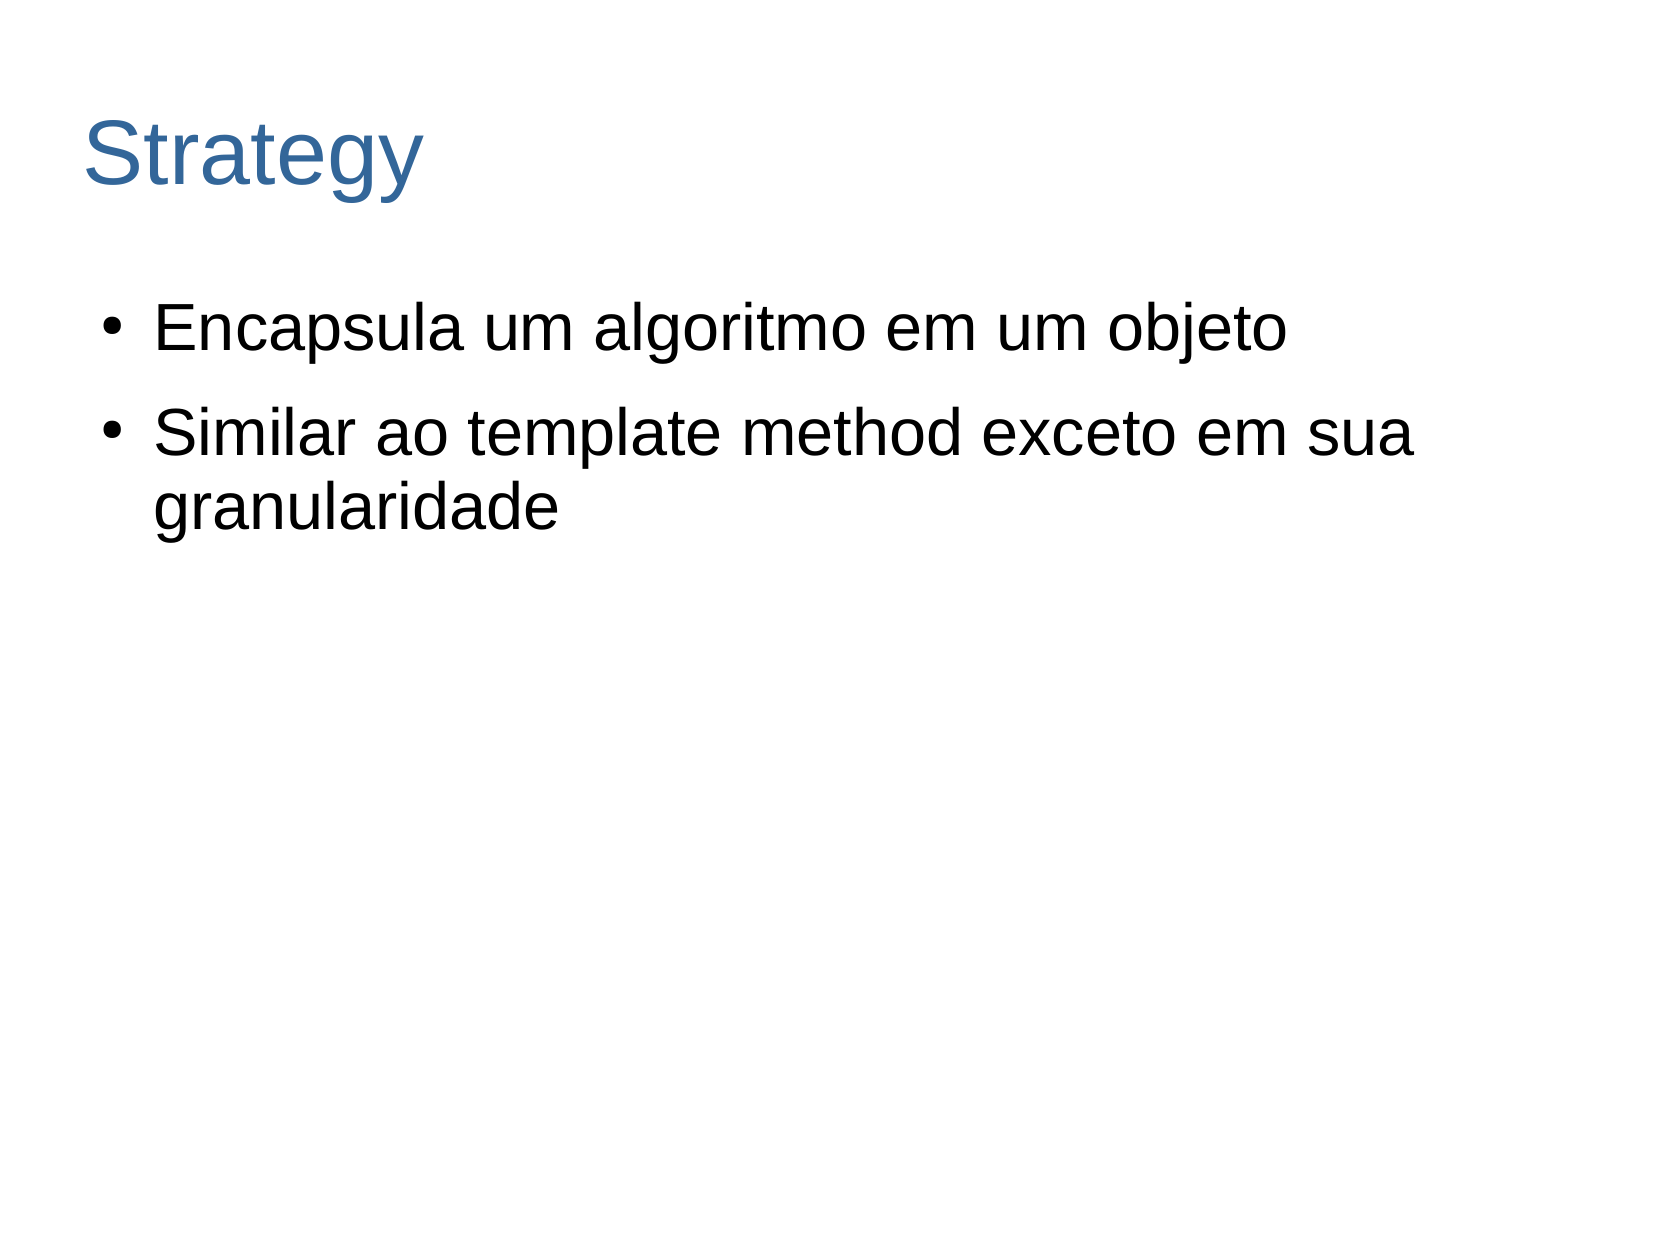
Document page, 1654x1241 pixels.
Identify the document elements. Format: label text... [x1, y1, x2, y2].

title Strategy [82, 49, 1571, 257]
list Encapsula um algoritmo em um objeto Similar ao template method exceto em sua granularidade [82, 290, 1571, 1010]
